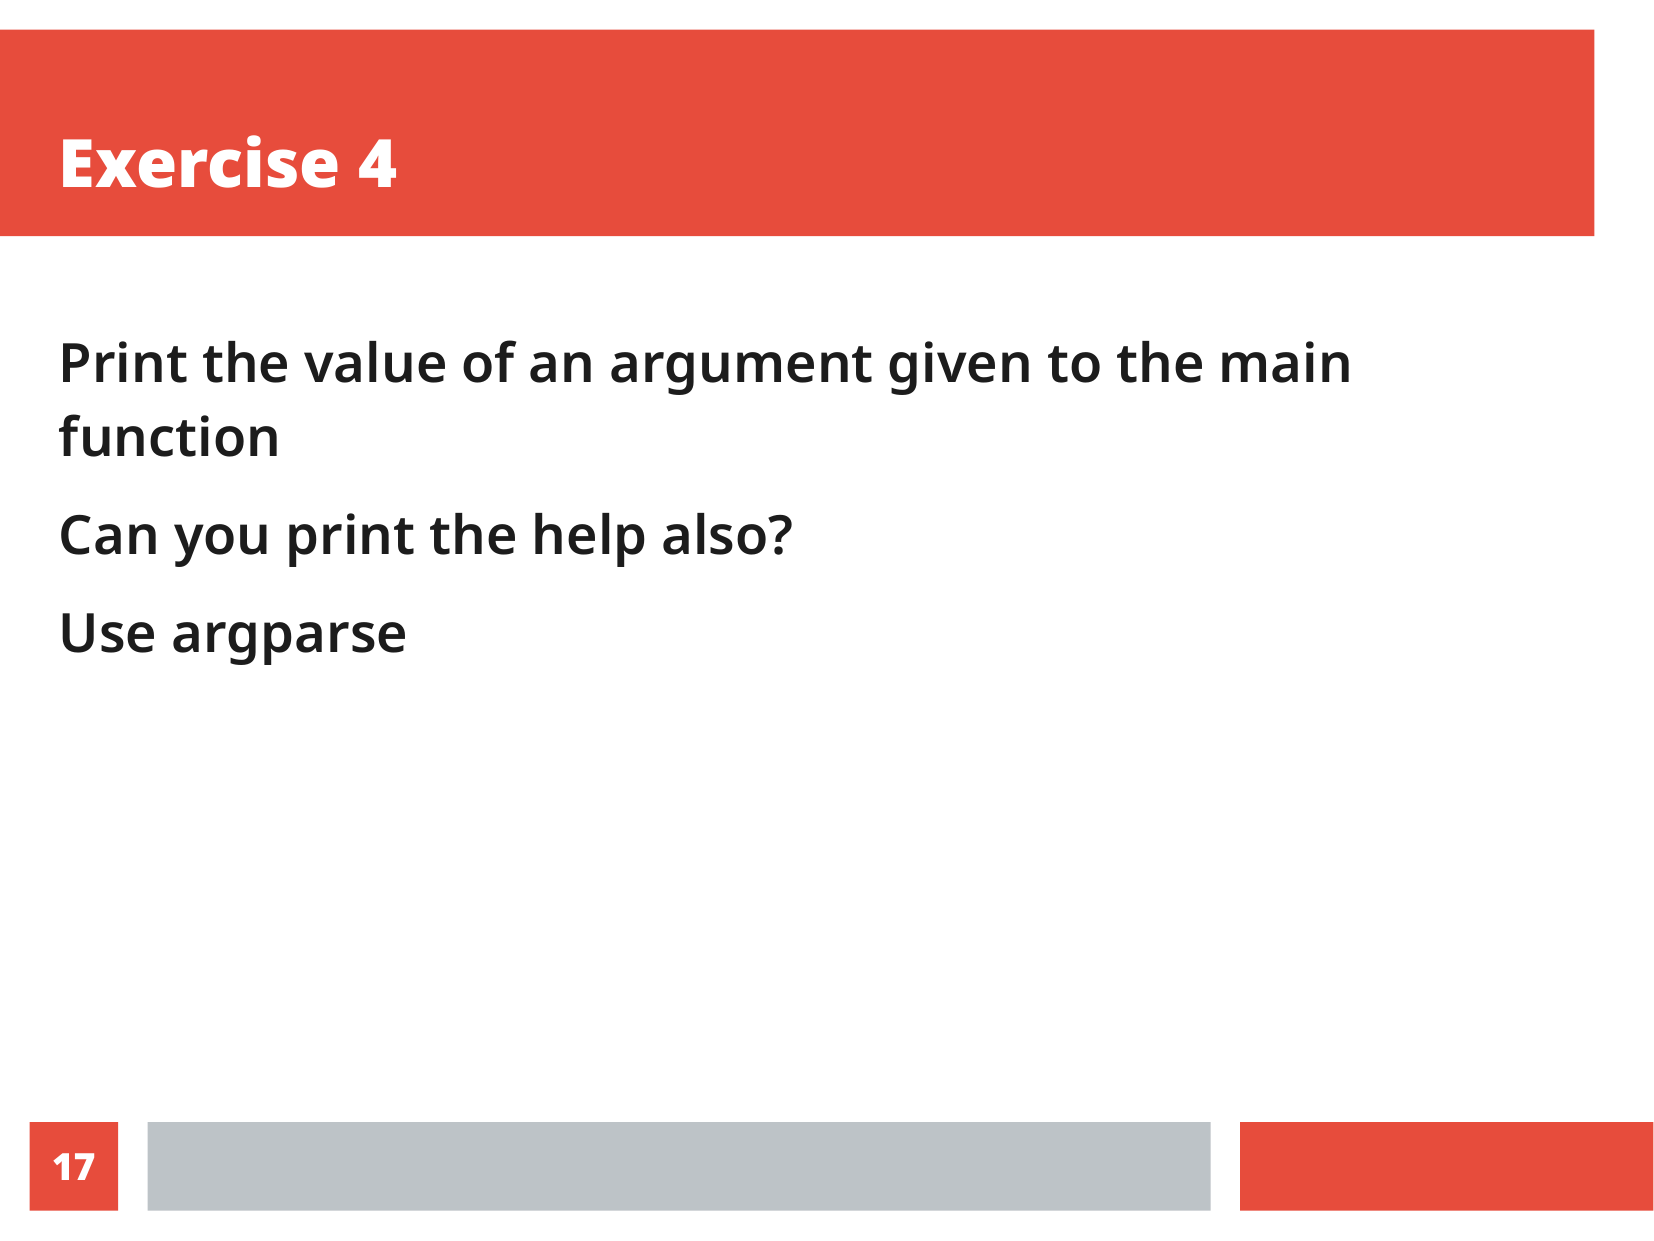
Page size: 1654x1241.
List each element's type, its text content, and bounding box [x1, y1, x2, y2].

title Exercise 4 [59, 59, 1595, 207]
list Print the value of an argument given to the main function Can you print the help also? Use argparse [59, 324, 1565, 1093]
